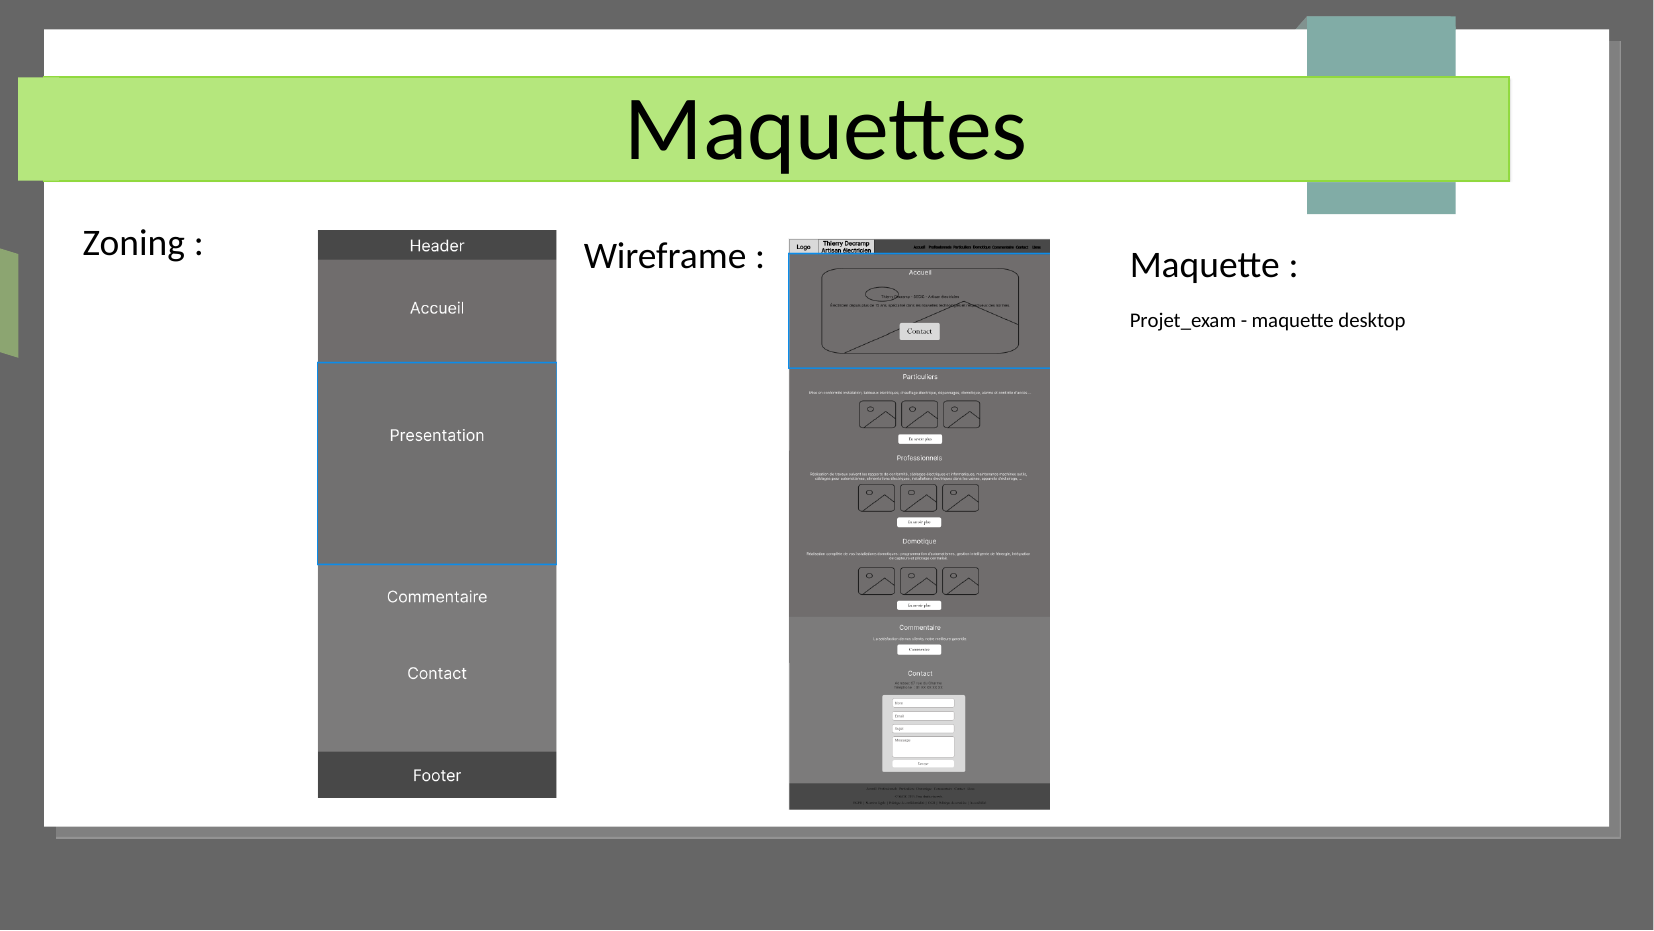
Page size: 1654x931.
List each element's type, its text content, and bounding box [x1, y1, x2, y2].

title Maquettes [82, 37, 1571, 193]
text_box Maquette : Projet_exam - maquette desktop [1115, 241, 1543, 436]
text_box Wireframe : [568, 226, 867, 509]
picture [788, 238, 1050, 810]
list Zoning : [82, 217, 1571, 757]
picture [317, 230, 557, 798]
